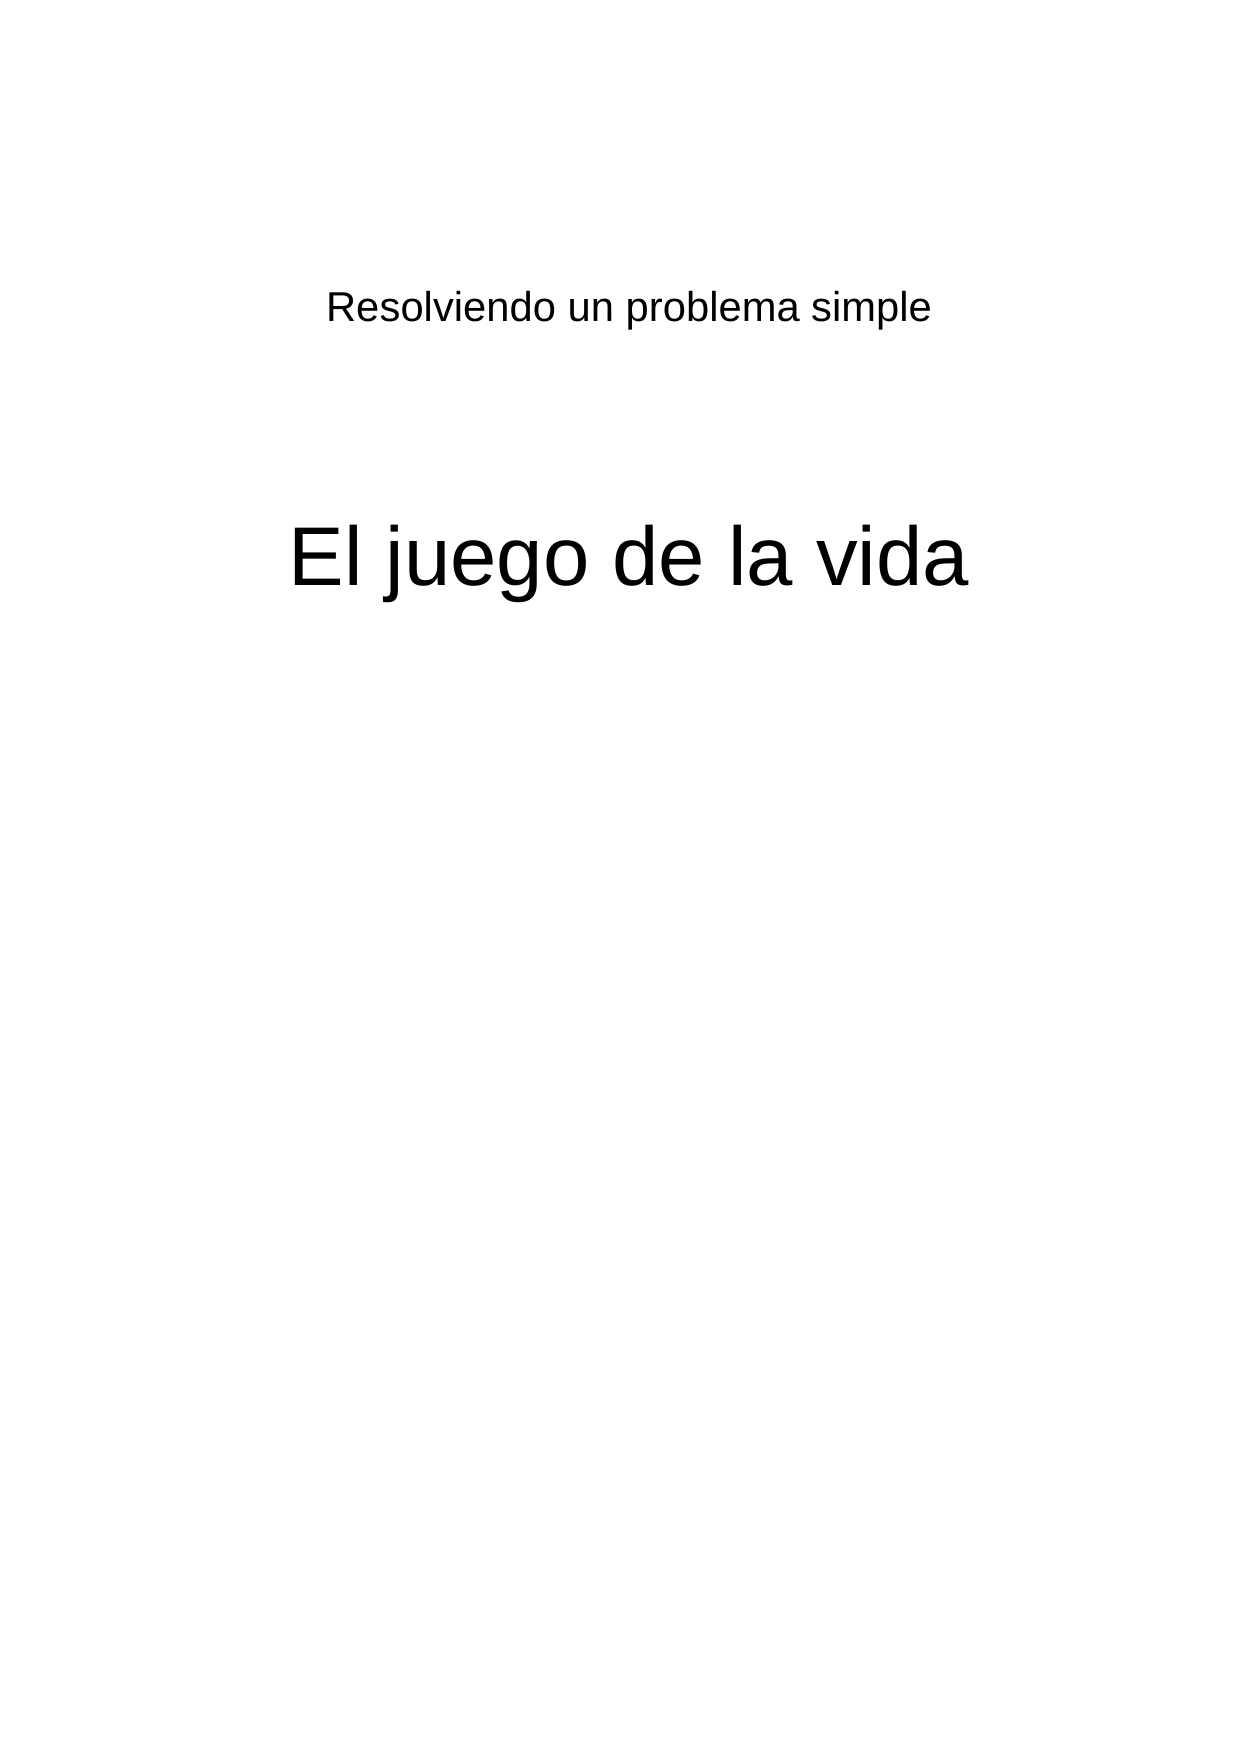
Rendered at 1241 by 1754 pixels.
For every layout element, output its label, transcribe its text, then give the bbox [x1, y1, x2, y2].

title Resolviendo un problema simple El juego de la vida [124, 283, 1134, 604]
